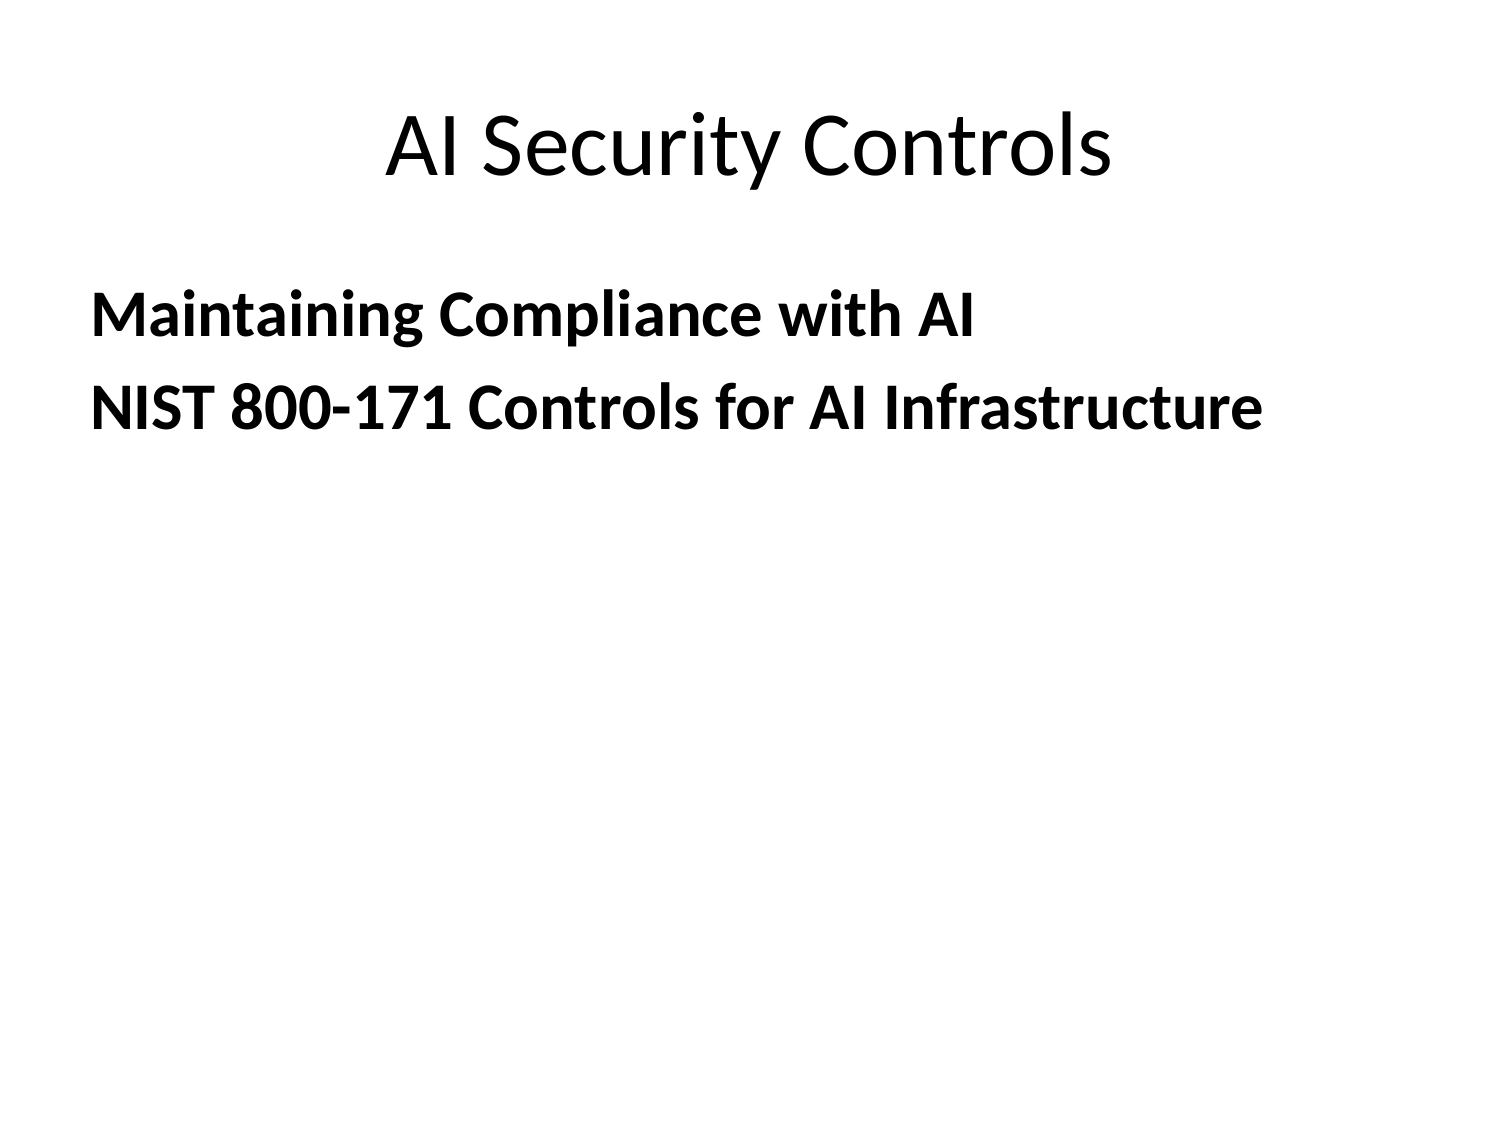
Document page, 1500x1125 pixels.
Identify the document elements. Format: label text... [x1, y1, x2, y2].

title AI Security Controls [75, 45, 1425, 233]
list Maintaining Compliance with AI NIST 800-171 Controls for AI Infrastructure [75, 262, 1425, 1005]
